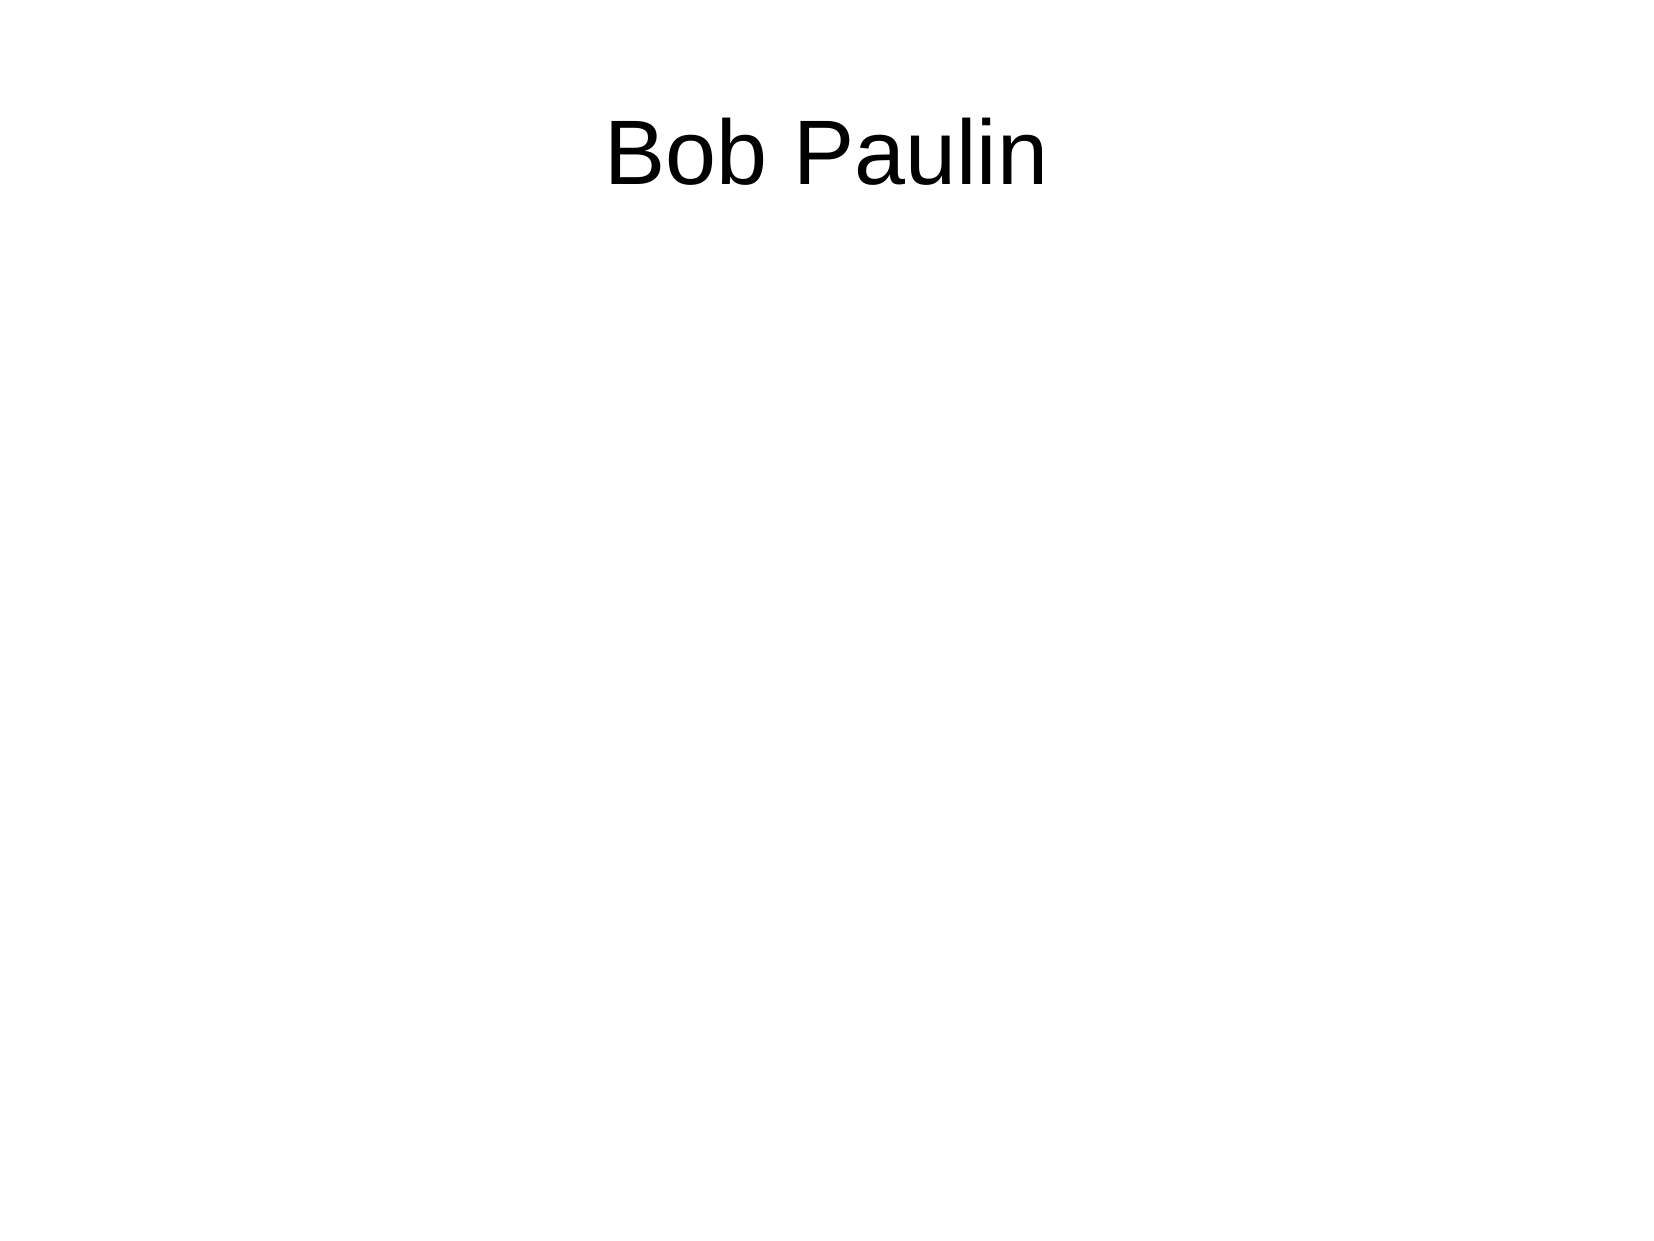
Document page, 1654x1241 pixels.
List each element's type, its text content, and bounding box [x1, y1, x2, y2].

title Bob Paulin [82, 49, 1571, 257]
